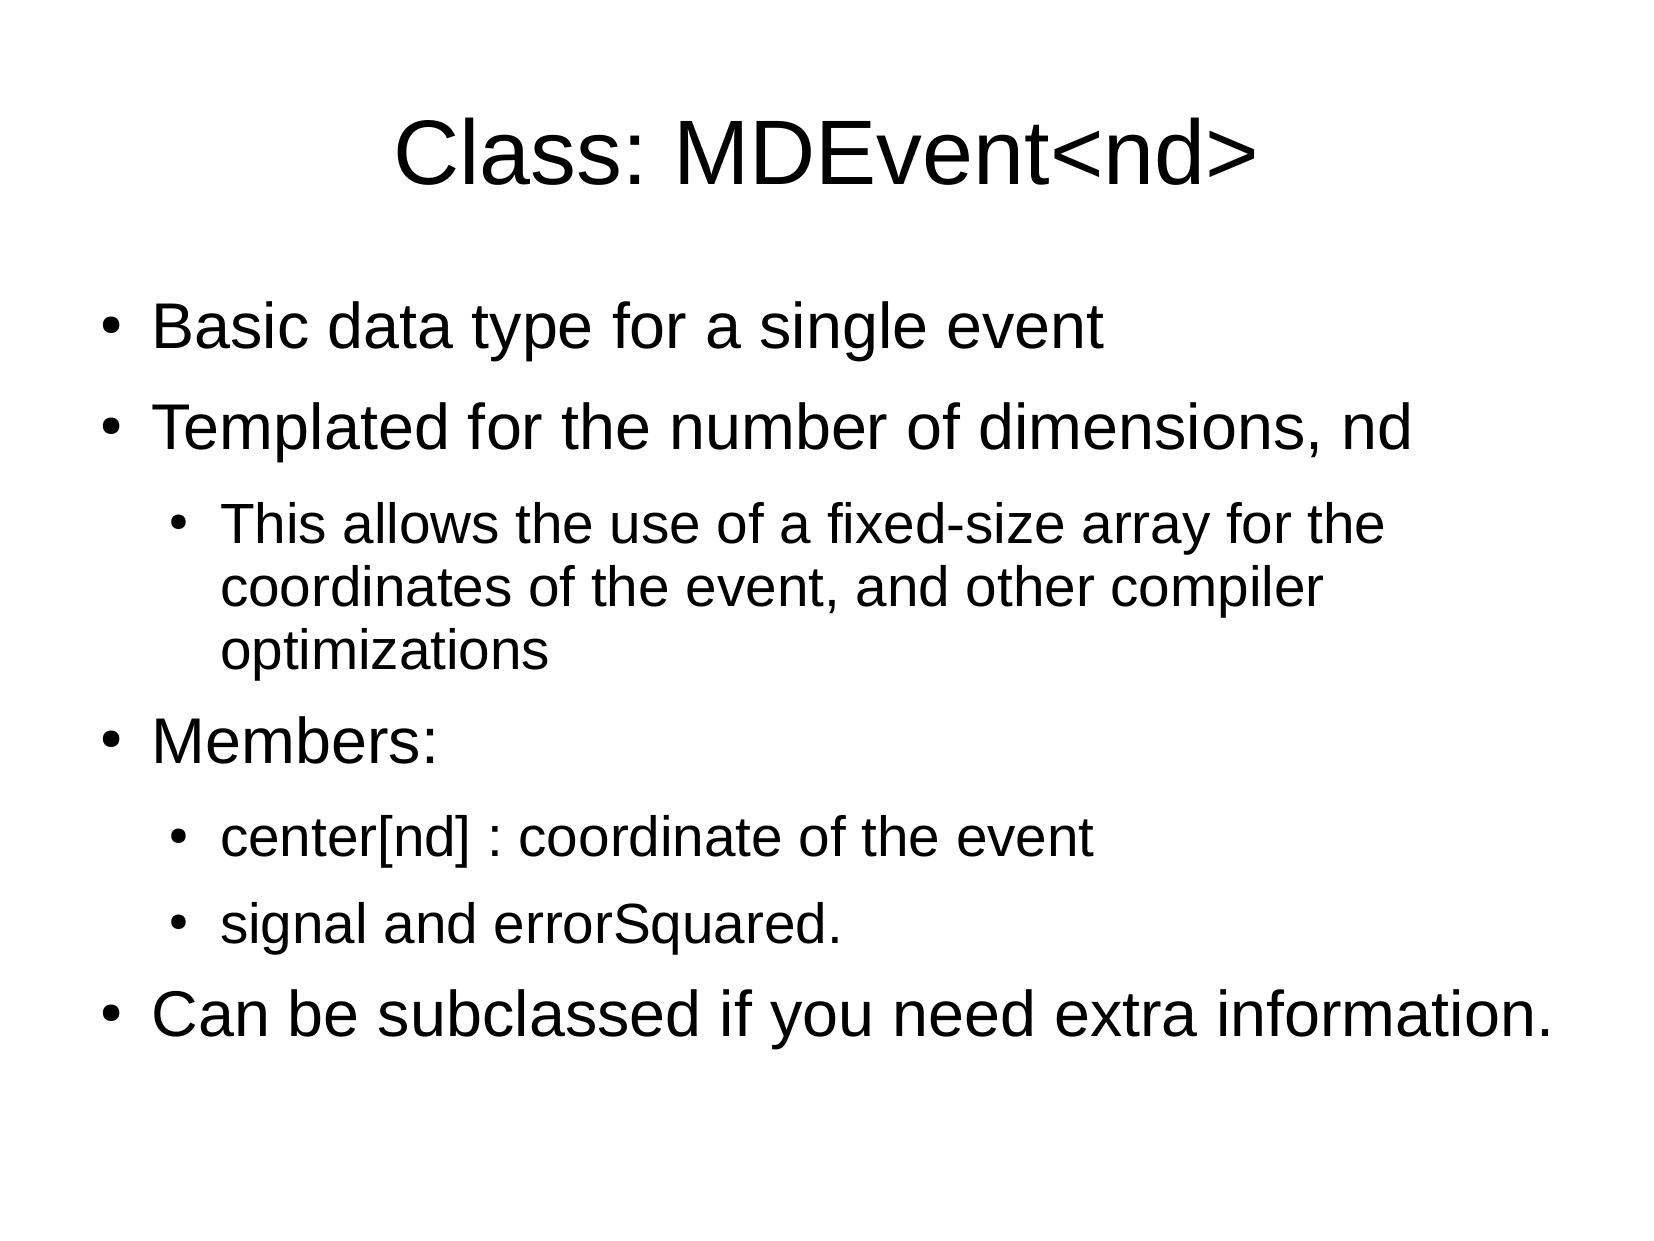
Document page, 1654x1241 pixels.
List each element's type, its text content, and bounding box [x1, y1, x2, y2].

list Basic data type for a single event Templated for the number of dimensions, nd This allows the use of a fixed-size array for the coordinates of the event, and other compiler optimizations Members: center[nd] : coordinate of the event signal and errorSquared. Can be subclassed if you need extra information. [82, 290, 1571, 1109]
title Class: MDEvent<nd> [82, 49, 1571, 257]
